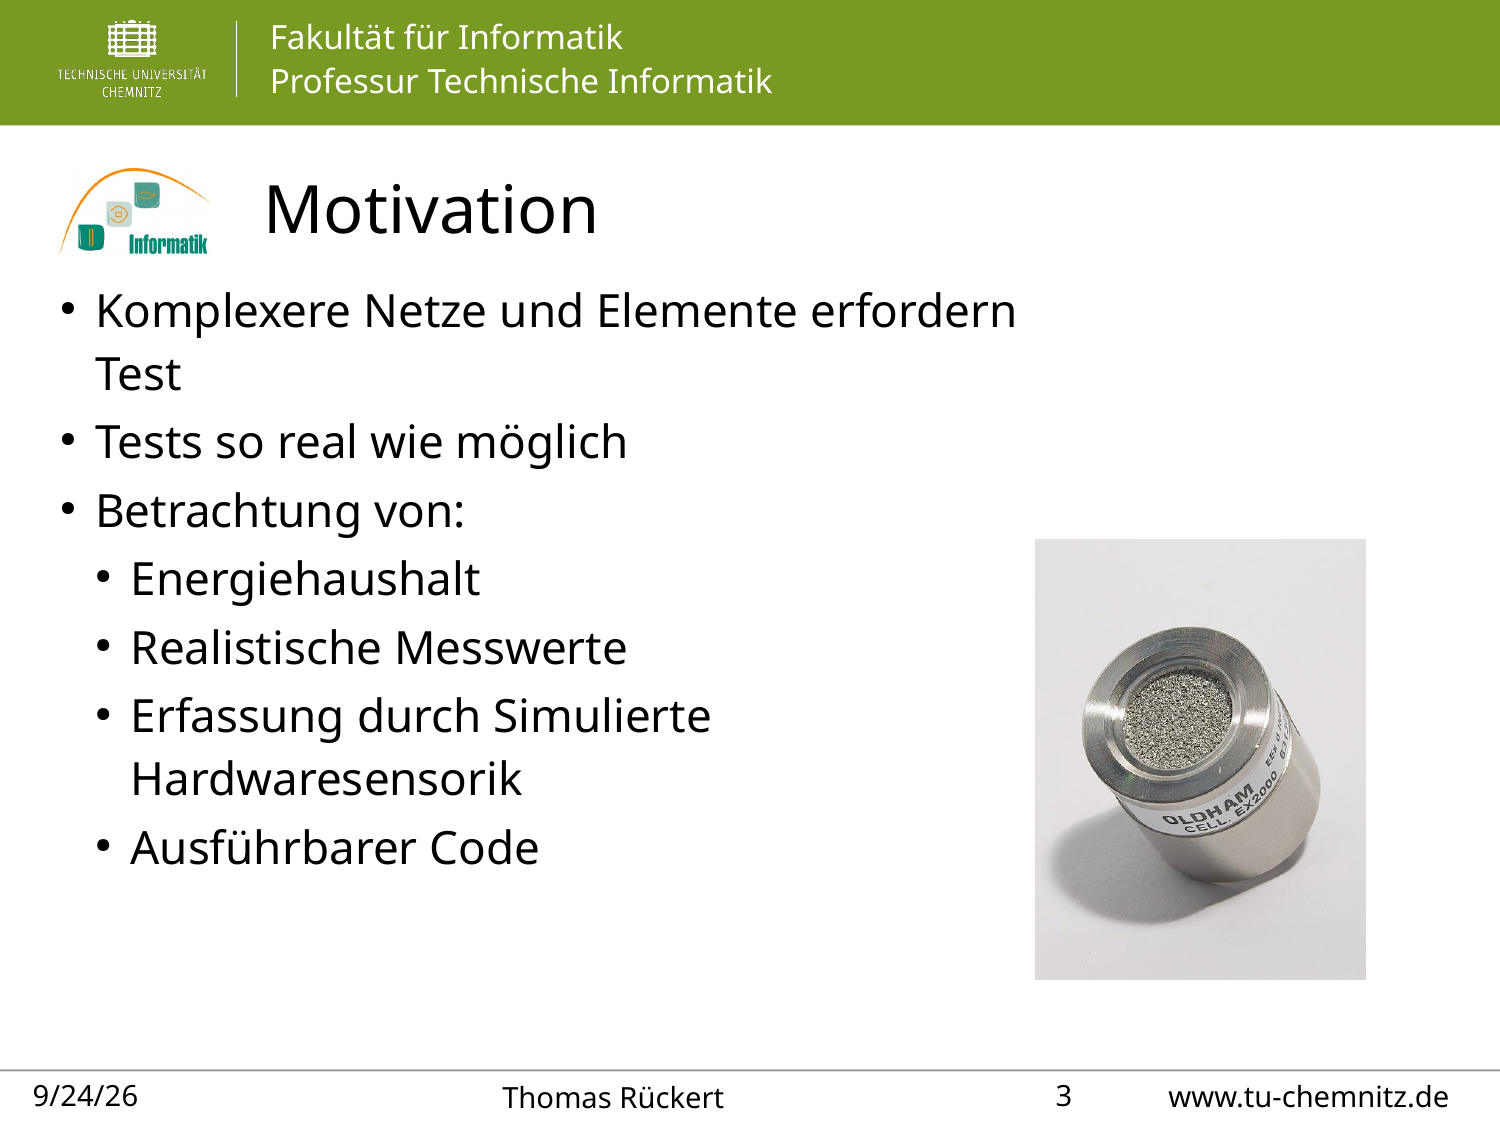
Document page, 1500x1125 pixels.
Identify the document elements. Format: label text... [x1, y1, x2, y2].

slide_number <number> [750, 1069, 1088, 1125]
list [248, 721, 254, 729]
title Motivation [248, 159, 1459, 271]
slide_number 4/9/15 [17, 1069, 356, 1125]
footer Thomas Rückert [360, 1069, 750, 1125]
picture [1035, 539, 1366, 981]
picture [25, 0, 239, 130]
text_box Komplexere Netze und Elemente erfordern Test Tests so real wie möglich Betrachtung von: Energiehaushalt Realistische Messwerte Erfassung durch Simulierte Hardwaresensorik Ausführbarer Code [45, 271, 1051, 699]
list [364, 710, 377, 729]
picture [59, 168, 212, 256]
list [248, 379, 1459, 1035]
